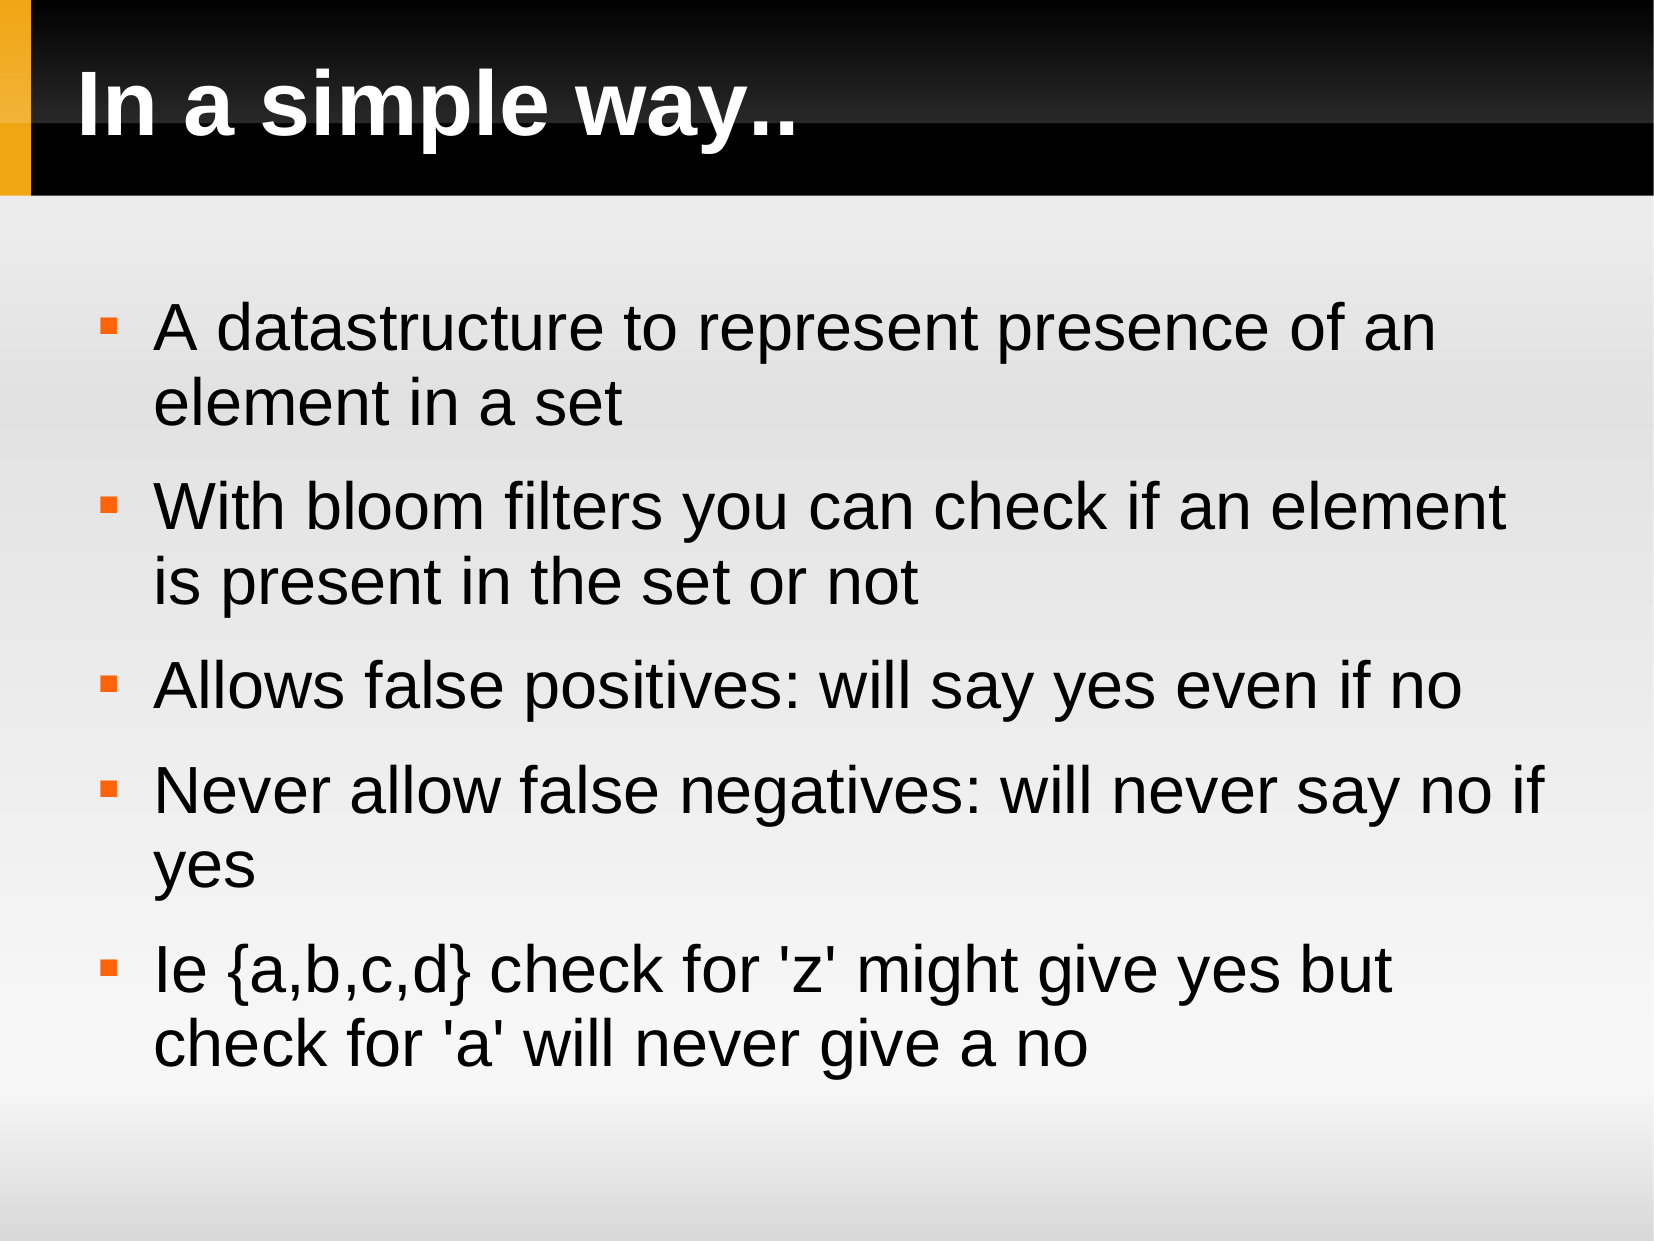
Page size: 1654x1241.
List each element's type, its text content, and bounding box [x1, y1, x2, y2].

list A datastructure to represent presence of an element in a set With bloom filters you can check if an element is present in the set or not Allows false positives: will say yes even if no Never allow false negatives: will never say no if yes Ie {a,b,c,d} check for 'z' might give yes but check for 'a' will never give a no [82, 290, 1571, 1109]
picture [0, 0, 1654, 1241]
title In a simple way.. [76, 0, 1565, 208]
